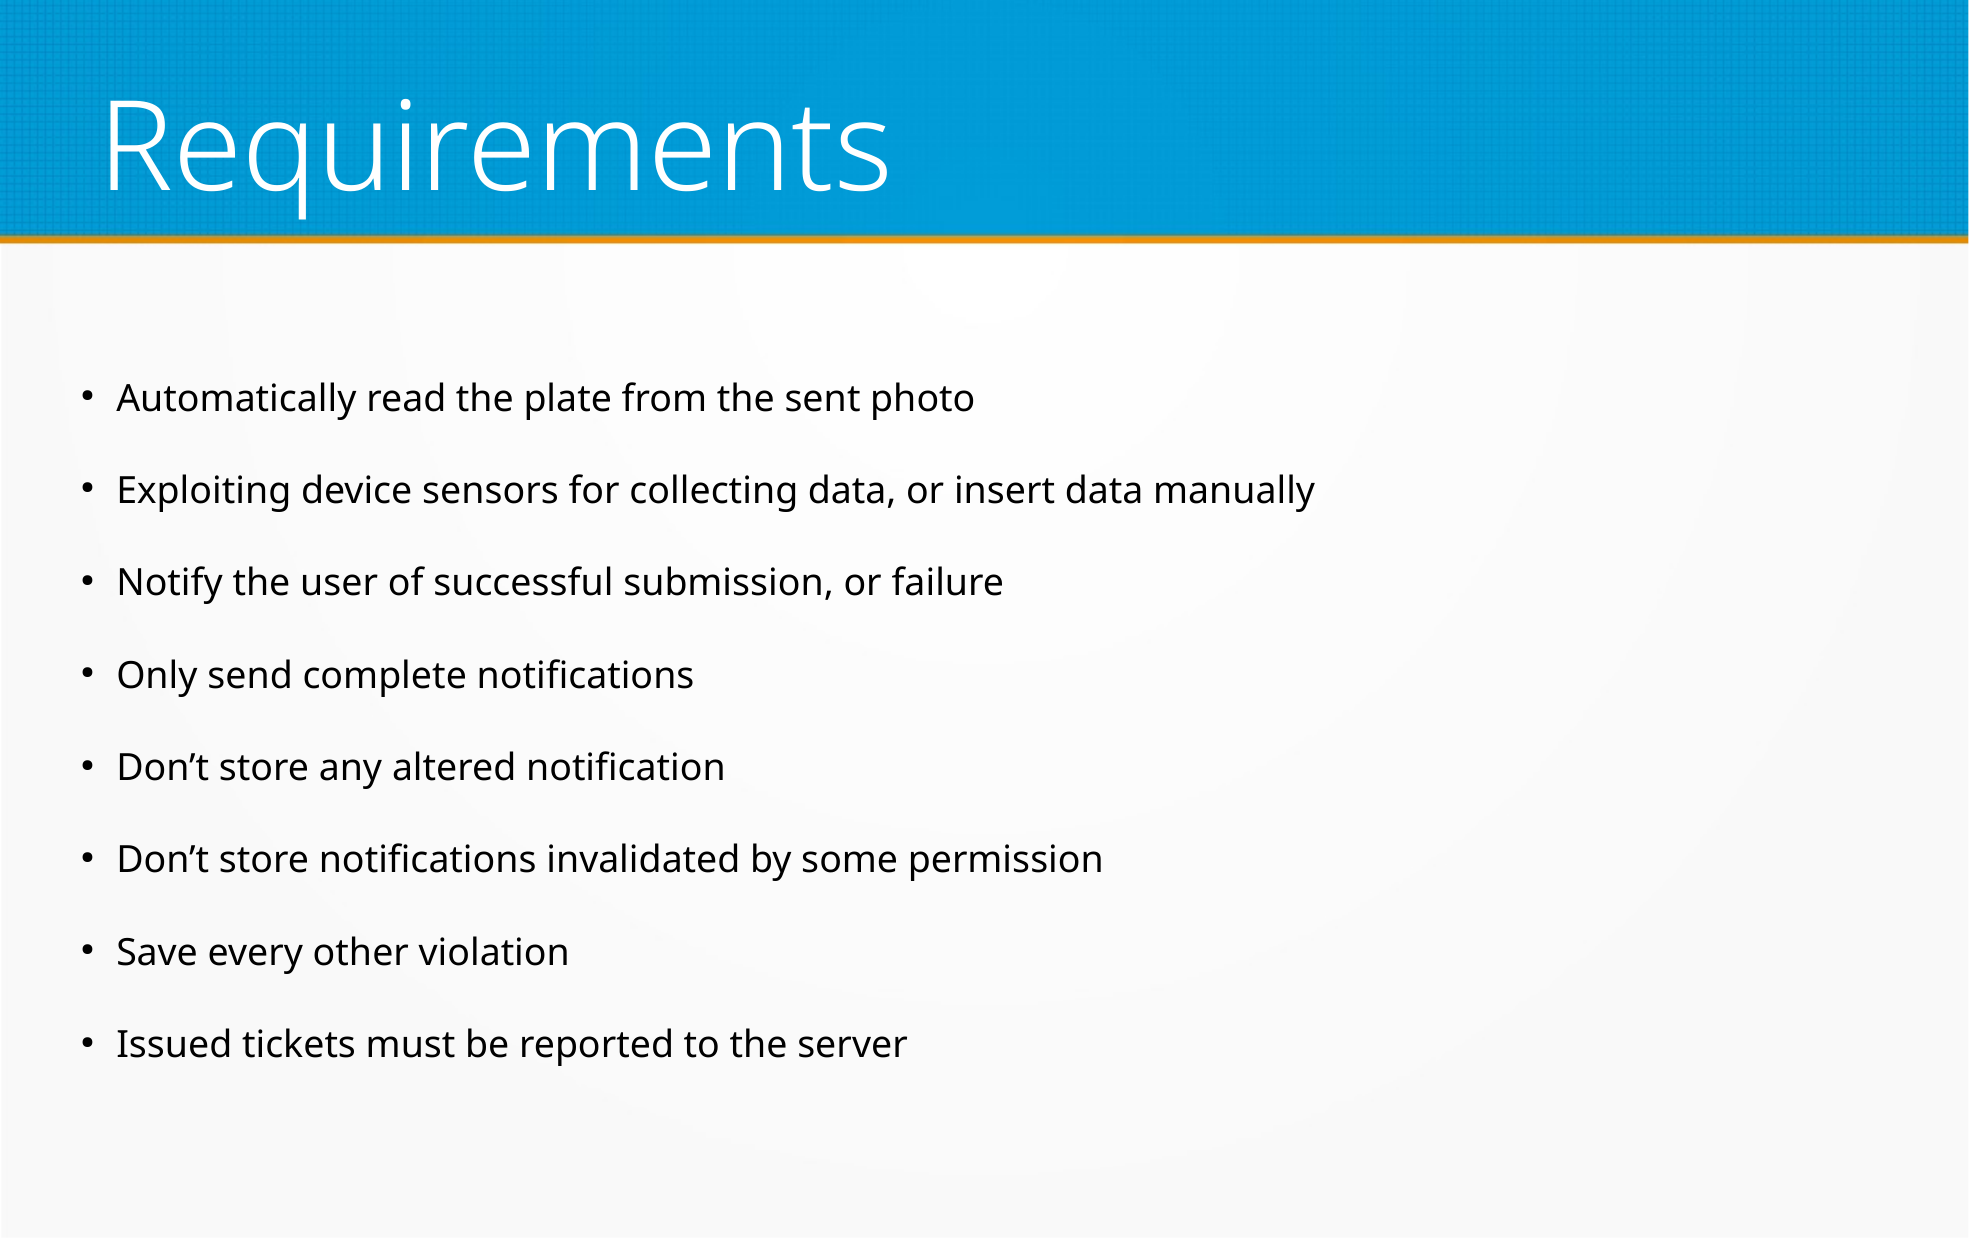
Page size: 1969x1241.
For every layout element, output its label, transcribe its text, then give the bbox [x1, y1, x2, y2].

title Requirements [98, 19, 1870, 227]
text_box Automatically read the plate from the sent photo Exploiting device sensors for collecting data, or insert data manually Notify the user of successful submission, or failure Only send complete notifications Don’t store any altered notification Don’t store notifications invalidated by some permission Save every other violation Issued tickets must be reported to the server [75, 345, 1816, 1096]
picture [0, 233, 1969, 1241]
